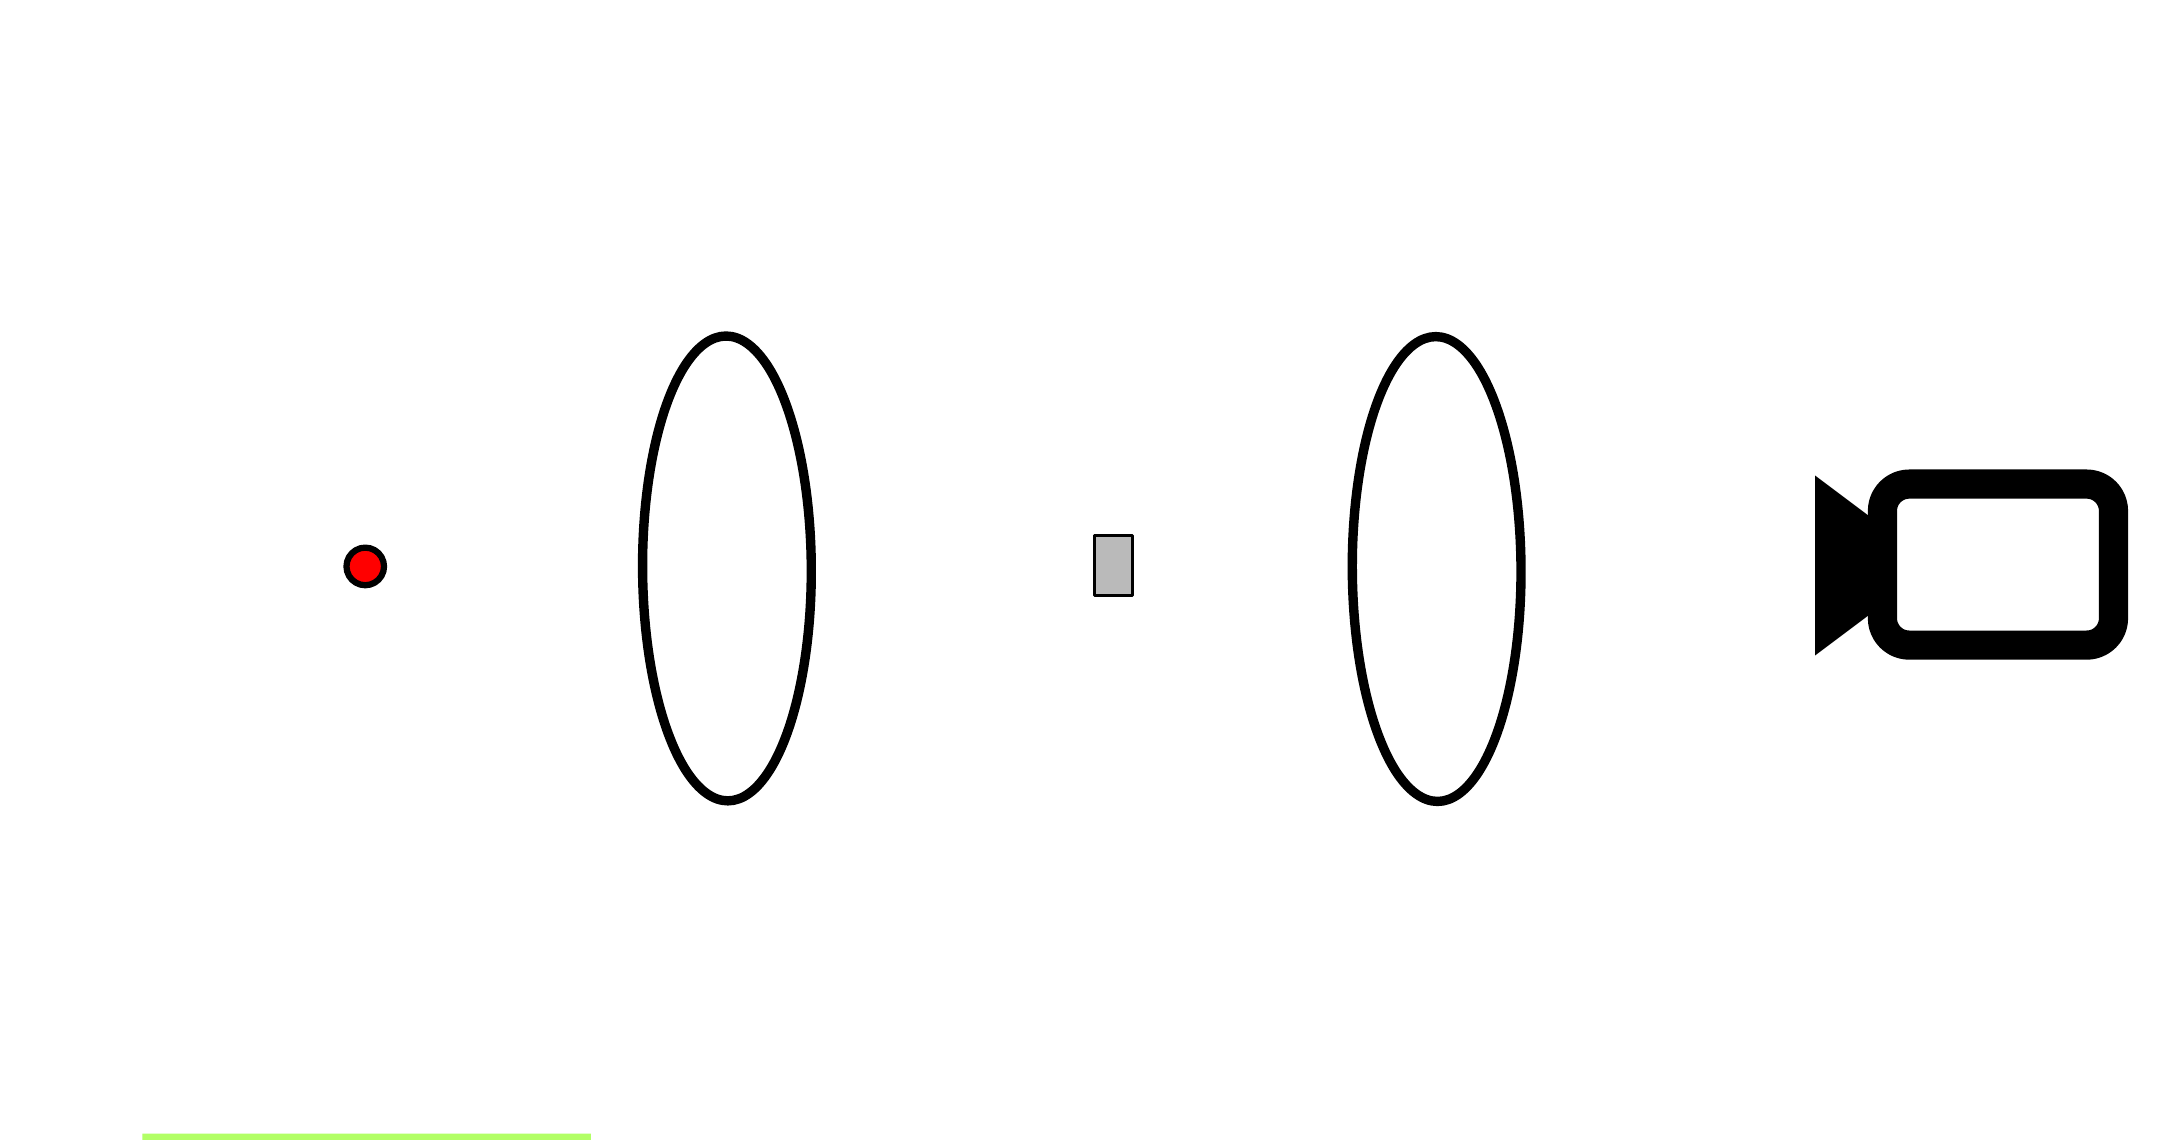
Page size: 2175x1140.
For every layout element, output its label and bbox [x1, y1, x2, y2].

text_box [1352, 336, 1522, 802]
text_box [346, 547, 385, 586]
text_box [1815, 475, 1876, 656]
text_box [642, 336, 812, 801]
text_box [1094, 535, 1133, 596]
text_box [1882, 484, 2114, 646]
